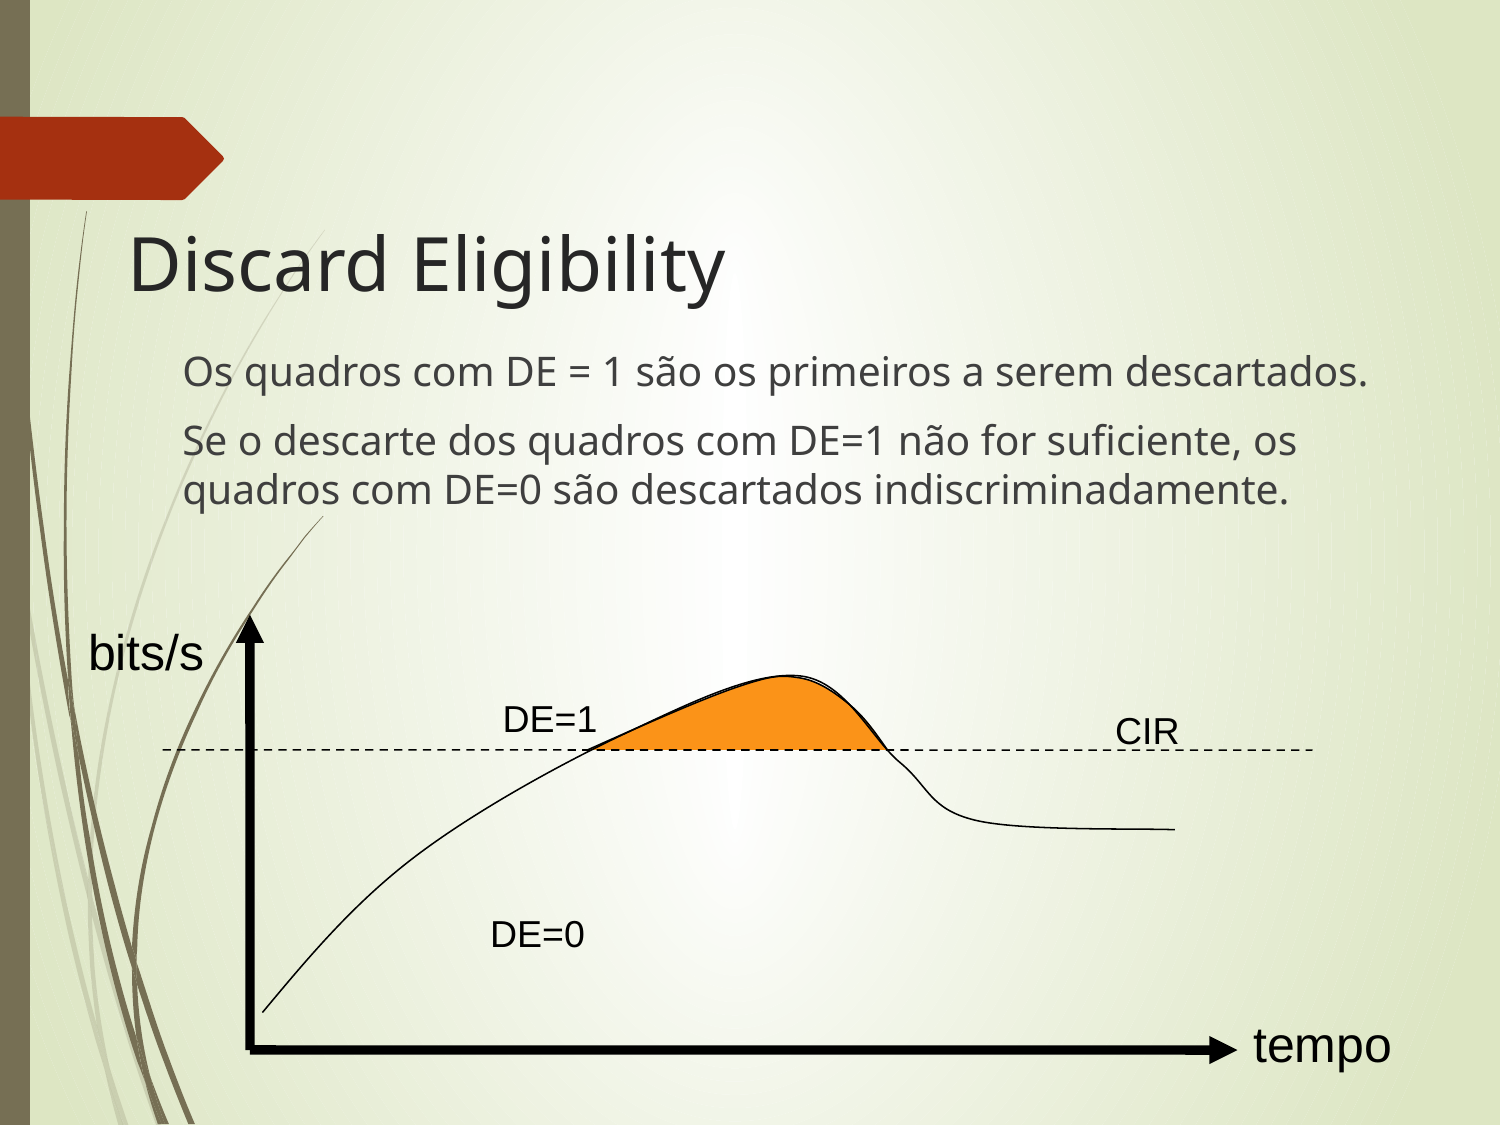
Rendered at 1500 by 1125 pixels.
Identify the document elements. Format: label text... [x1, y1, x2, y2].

text_box tempo [1238, 1004, 1408, 1080]
title Discard Eligibility [112, 208, 1387, 315]
text_box bits/s [73, 612, 220, 688]
text_box DE=0 [474, 902, 600, 963]
text_box DE=1 [487, 687, 613, 748]
text_box [859, 713, 880, 738]
text_box CIR [1100, 699, 1195, 760]
list Os quadros com DE = 1 são os primeiros a serem descartados. Se o descarte dos quadros com DE=1 não for suficiente, os quadros com DE=0 são descartados indiscriminadamente. [112, 338, 1387, 567]
text_box [598, 677, 885, 750]
